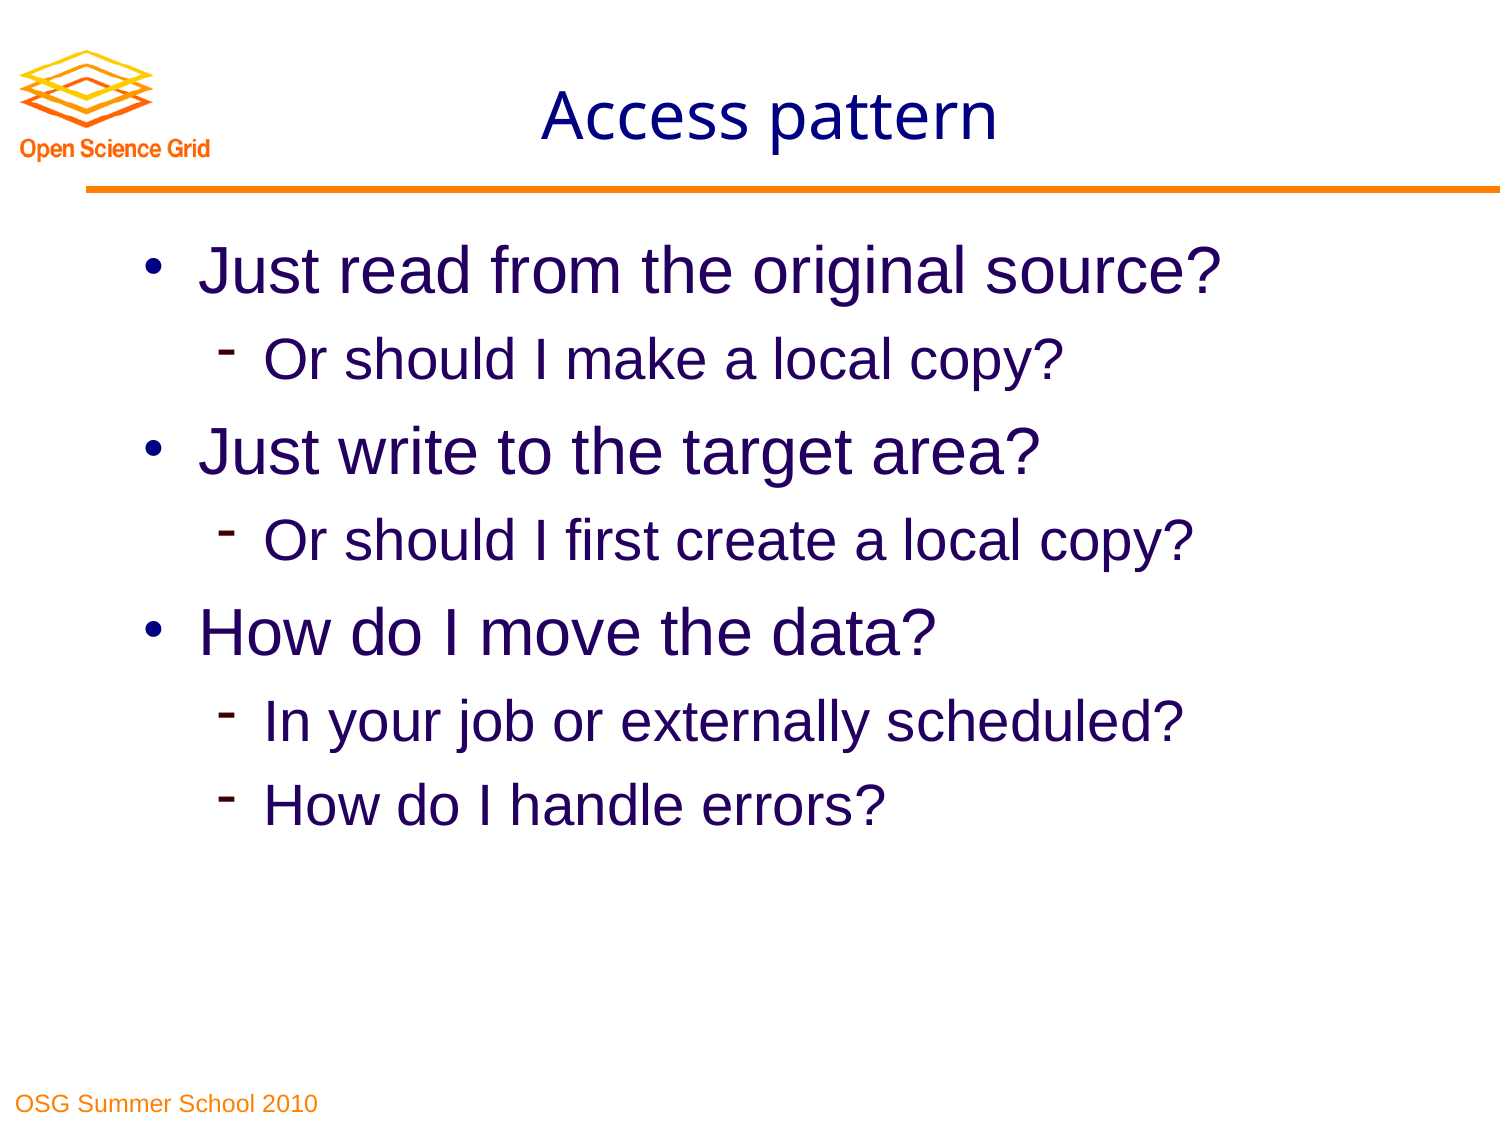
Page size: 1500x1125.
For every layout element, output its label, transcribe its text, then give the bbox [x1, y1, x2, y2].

picture [0, 27, 201, 179]
title Access pattern [201, 18, 1342, 207]
list Just read from the original source? Or should I make a local copy? Just write to the target area? Or should I first create a local copy? How do I move the data? In your job or externally scheduled? How do I handle errors? [127, 218, 1403, 962]
